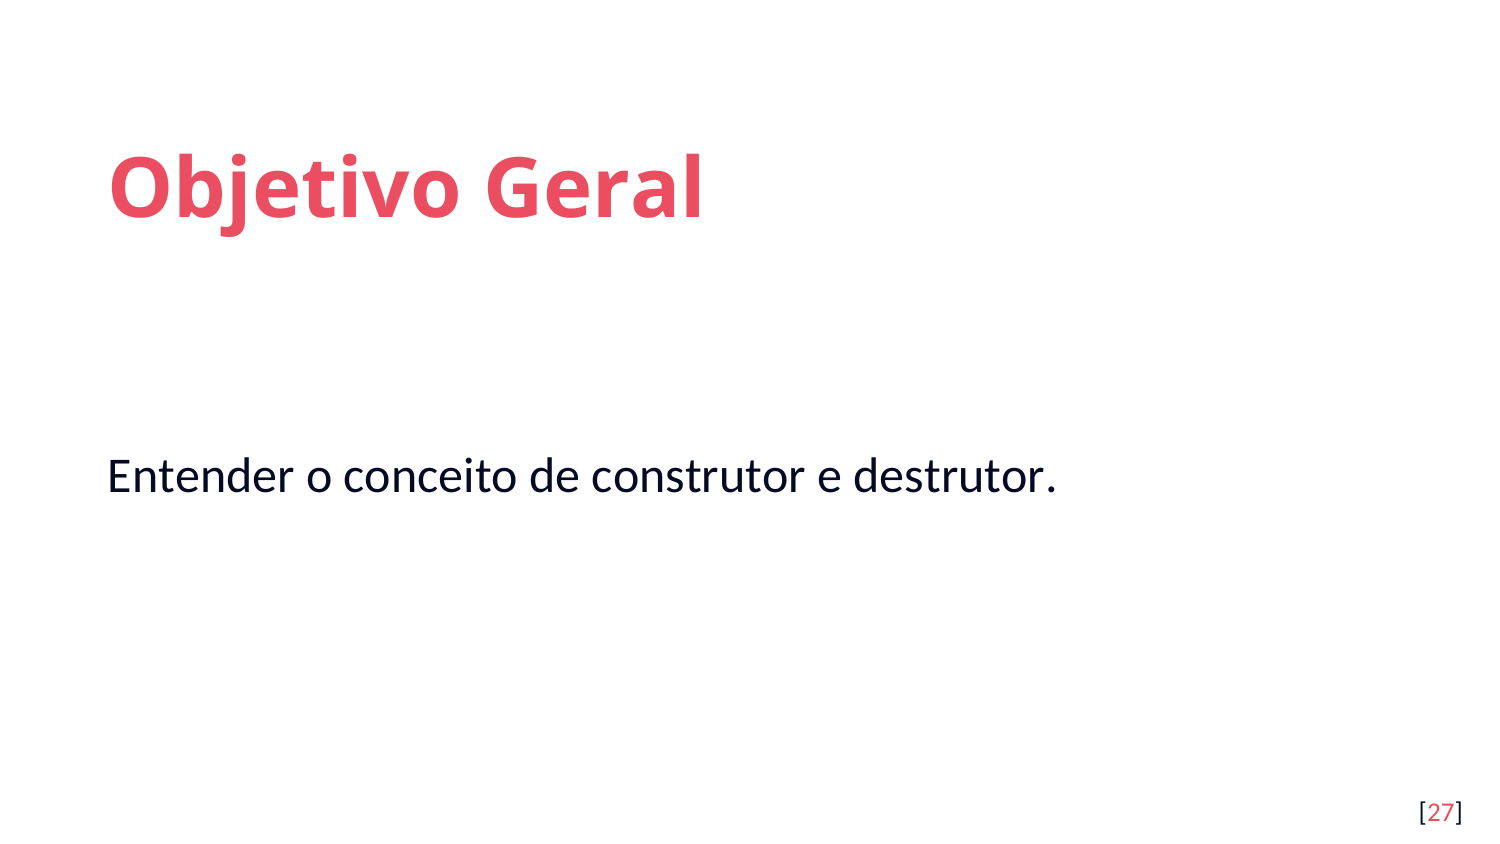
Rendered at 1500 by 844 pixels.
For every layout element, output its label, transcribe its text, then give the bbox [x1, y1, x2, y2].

text_box Objetivo Geral [92, 104, 1408, 243]
slide_number [27] [1403, 779, 1494, 844]
text_box Entender o conceito de construtor e destrutor. [92, 304, 1408, 641]
